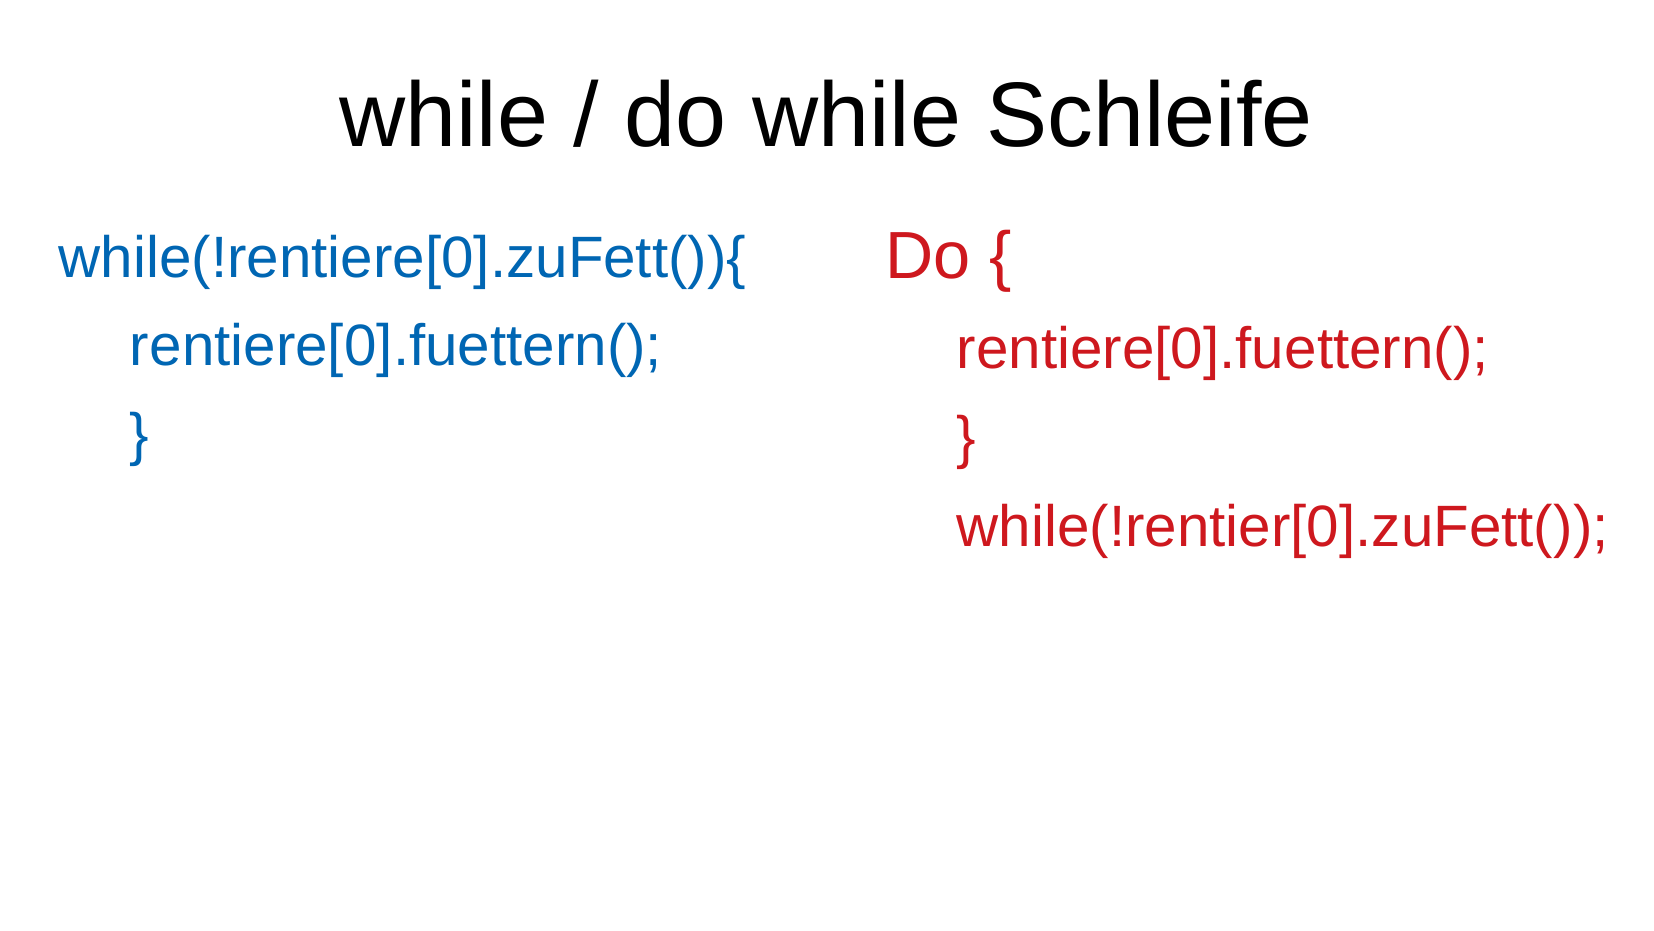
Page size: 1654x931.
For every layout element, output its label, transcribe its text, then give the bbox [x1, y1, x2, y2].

title while / do while Schleife [82, 37, 1571, 193]
list Do { rentiere[0].fuettern(); } while(!rentier[0].zuFett()); [814, 217, 1642, 591]
list while(!rentiere[0].zuFett()){ rentiere[0].fuettern(); } [0, 224, 815, 598]
